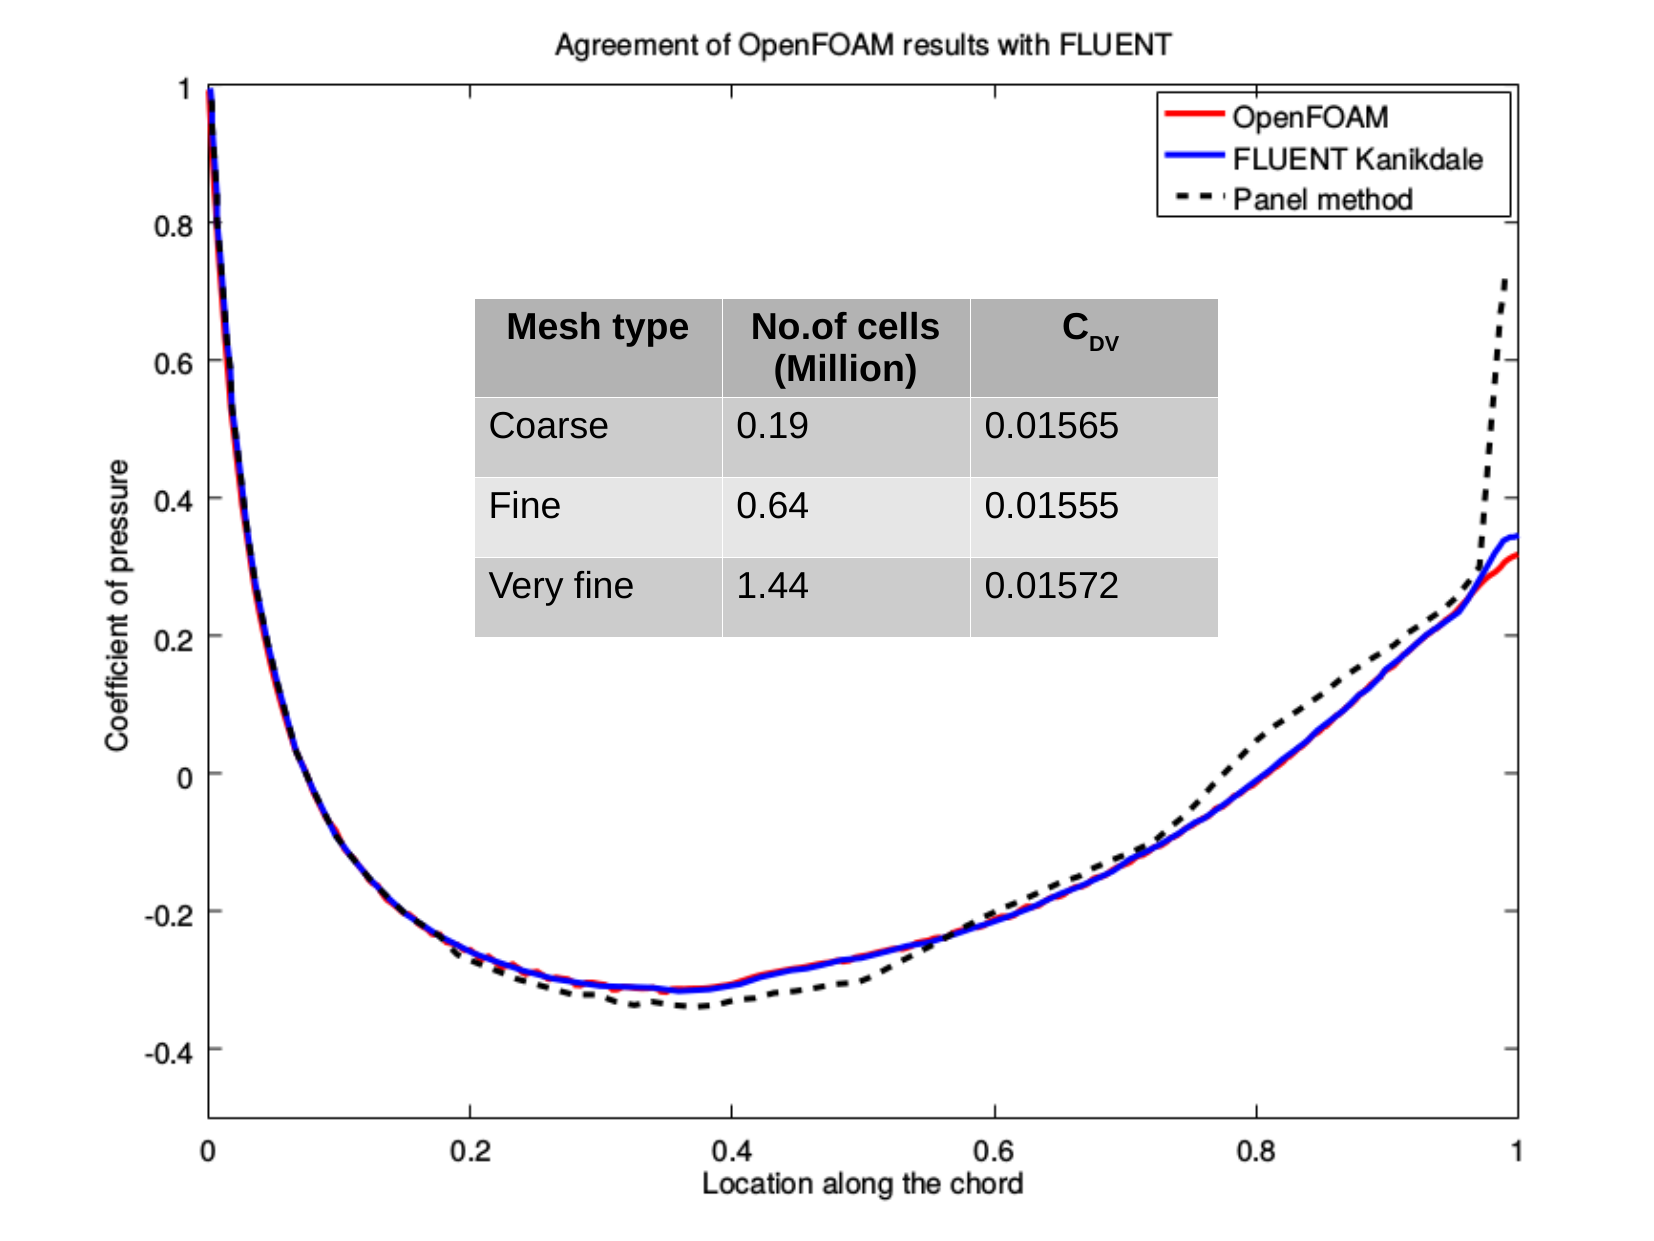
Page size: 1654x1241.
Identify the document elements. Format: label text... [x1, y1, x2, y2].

table_header No.of cells (Million) [723, 299, 970, 397]
table_header Mesh type [475, 299, 722, 397]
table_cell 0.19 [723, 398, 970, 477]
table_cell 1.44 [723, 558, 970, 637]
table_cell Fine [475, 478, 722, 557]
table_cell 0.01555 [971, 478, 1218, 557]
table_cell Coarse [475, 398, 722, 477]
table_cell 0.64 [723, 478, 970, 557]
table_cell 0.01565 [971, 398, 1218, 477]
table_cell Very fine [475, 558, 722, 637]
table_header CDV [971, 299, 1218, 397]
picture [59, 23, 1575, 1217]
table_cell 0.01572 [971, 558, 1218, 637]
